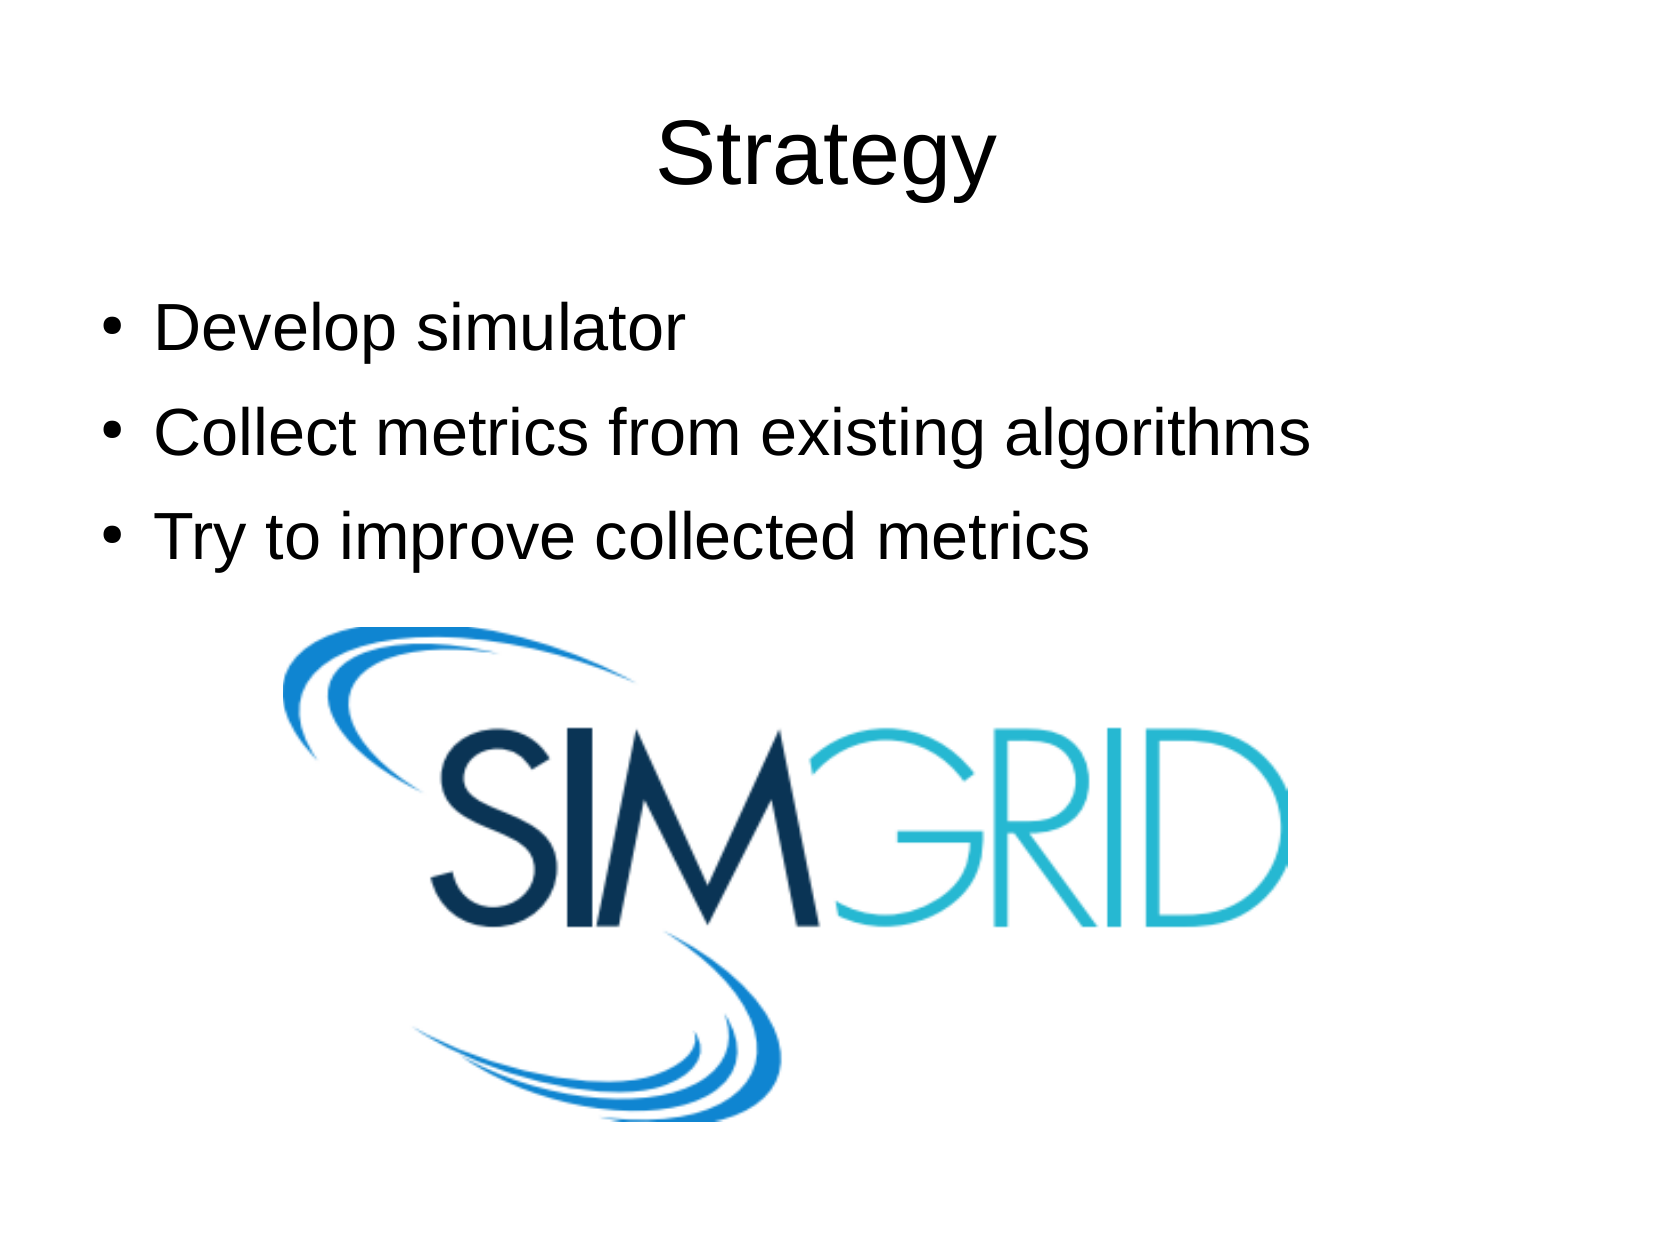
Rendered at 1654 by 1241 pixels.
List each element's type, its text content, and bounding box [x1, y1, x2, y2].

title Strategy [82, 49, 1571, 257]
list Develop simulator Collect metrics from existing algorithms Try to improve collected metrics [82, 290, 1571, 1010]
picture [283, 627, 1288, 1123]
